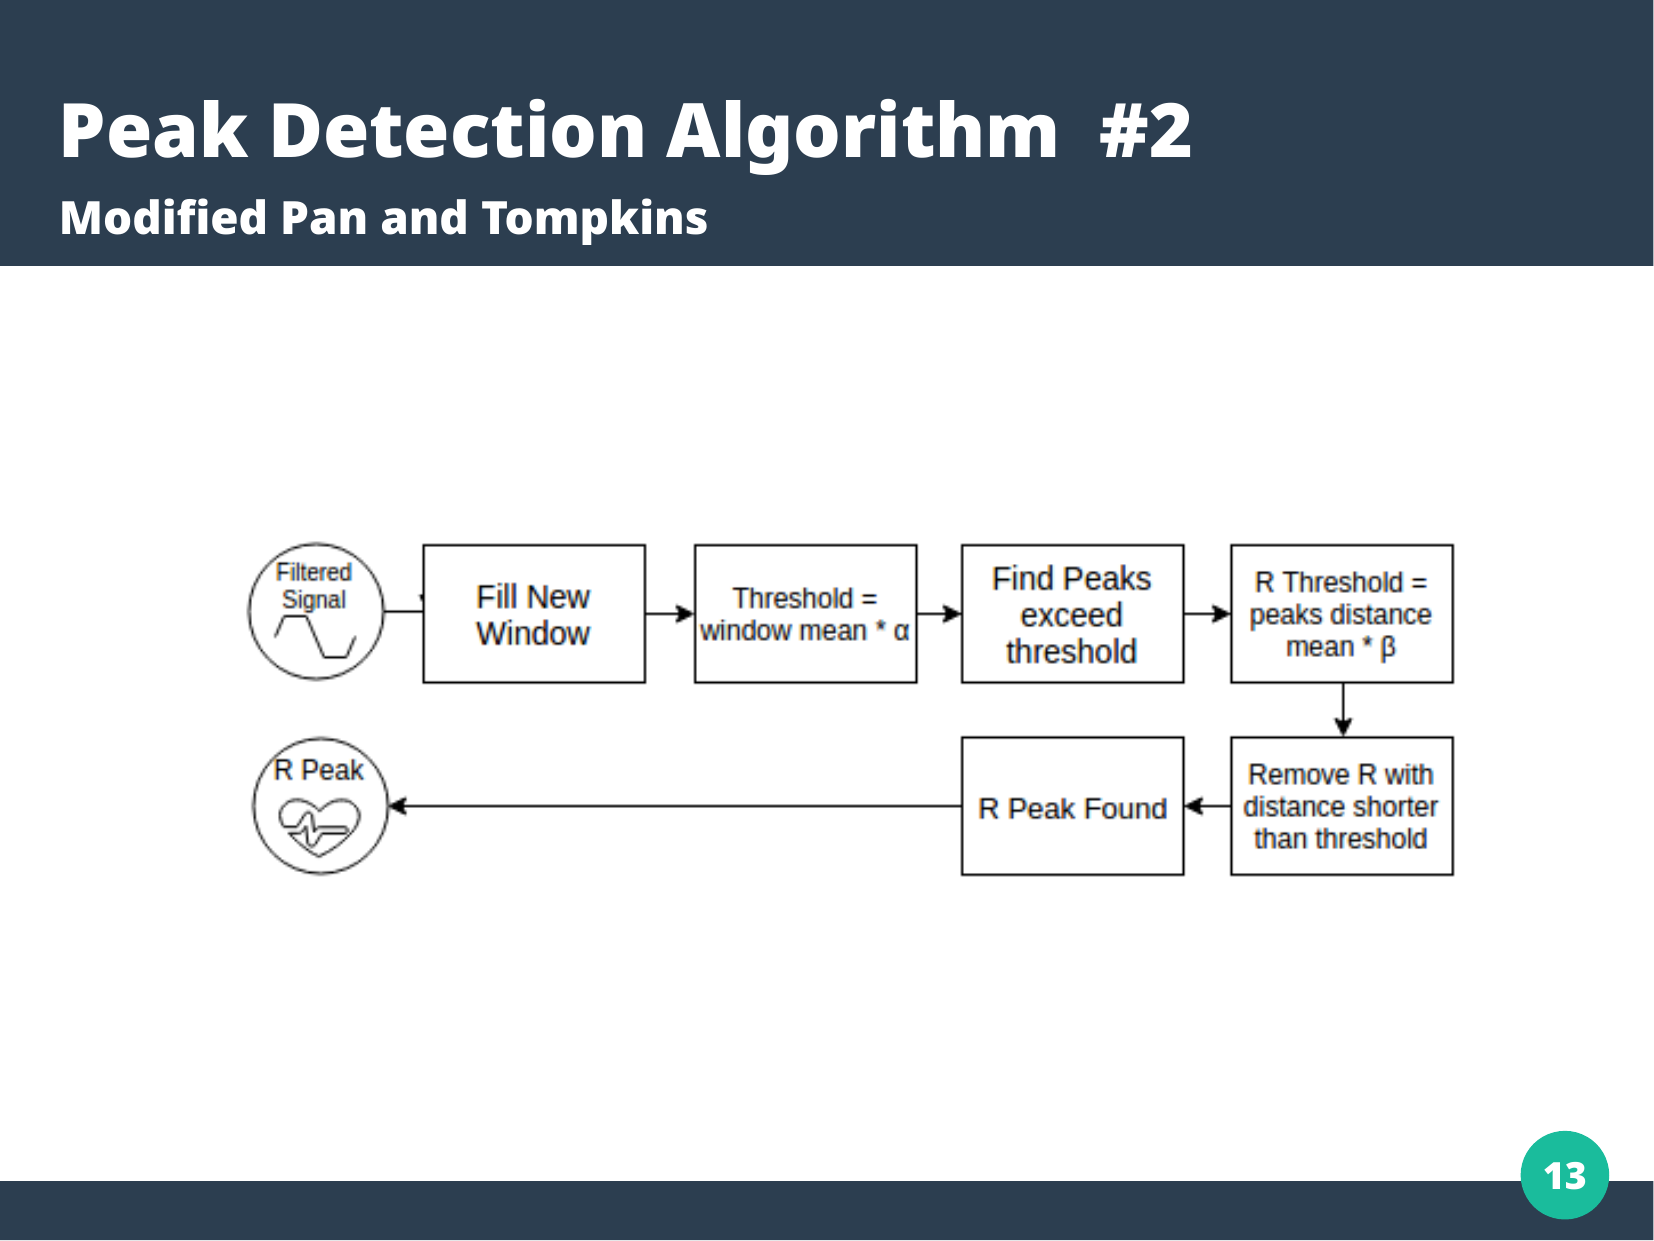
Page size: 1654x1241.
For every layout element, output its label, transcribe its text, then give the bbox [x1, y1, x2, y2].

title Modified Pan and Tompkins [58, 167, 1595, 266]
picture [236, 531, 1466, 888]
title Peak Detection Algorithm #2 [58, 49, 1595, 167]
